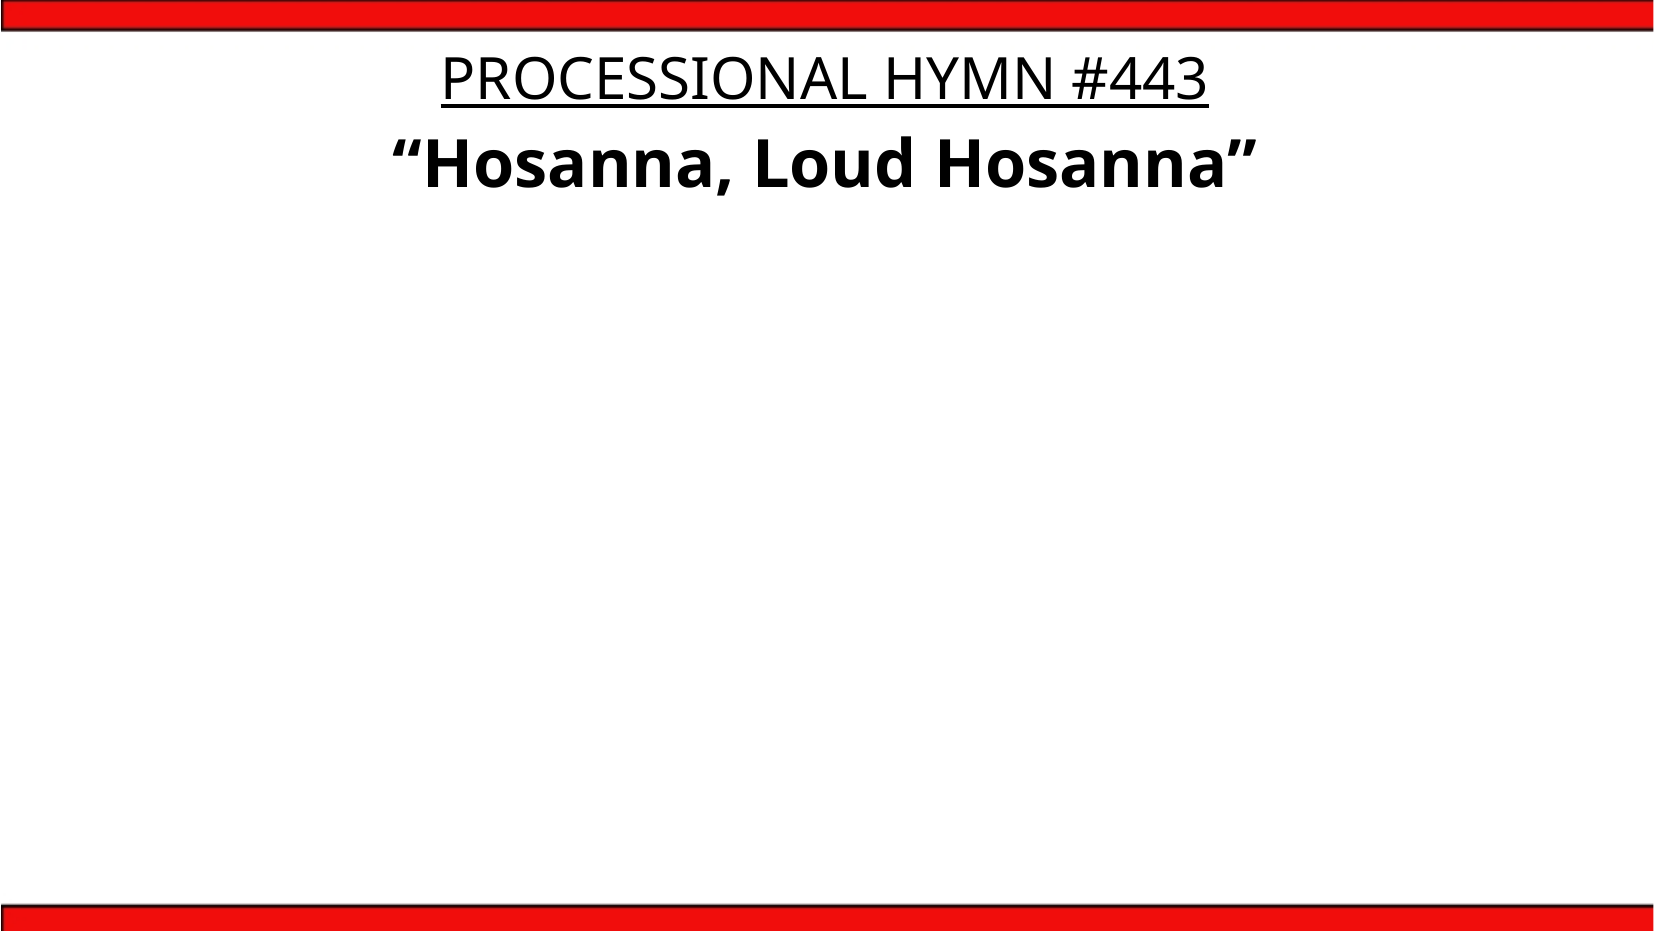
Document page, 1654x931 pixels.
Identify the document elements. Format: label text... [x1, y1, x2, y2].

picture [1, 0, 1654, 931]
text_box PROCESSIONAL HYMN #443 “Hosanna, Loud Hosanna” [60, 30, 1591, 226]
